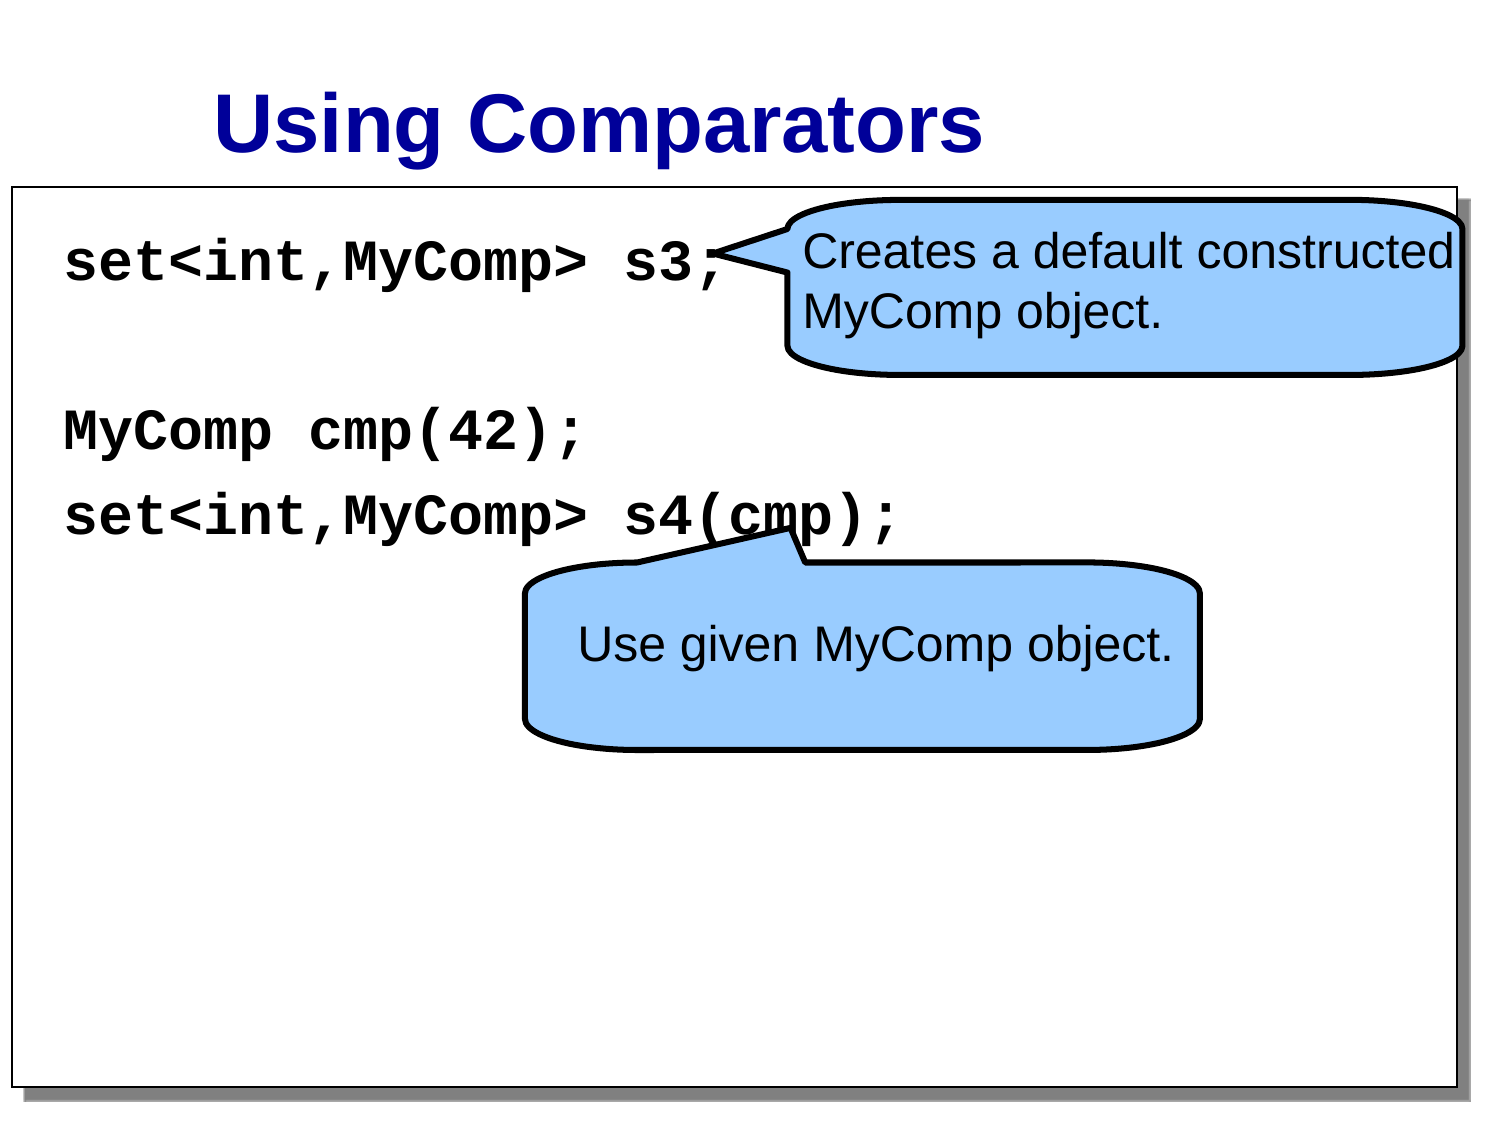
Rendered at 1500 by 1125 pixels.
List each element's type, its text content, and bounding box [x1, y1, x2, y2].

text_box Creates a default constructed MyComp object. [787, 211, 1494, 346]
list set<int,MyComp> s3; MyComp cmp(42); set<int,MyComp> s4(cmp); [49, 215, 1468, 868]
text_box [811, 199, 1439, 211]
text_box [712, 229, 787, 273]
text_box [787, 346, 1463, 375]
text_box Use given MyComp object. [562, 604, 1190, 680]
text_box [12, 187, 1457, 1088]
title Using Comparators [198, 17, 1468, 215]
text_box [524, 527, 1200, 751]
